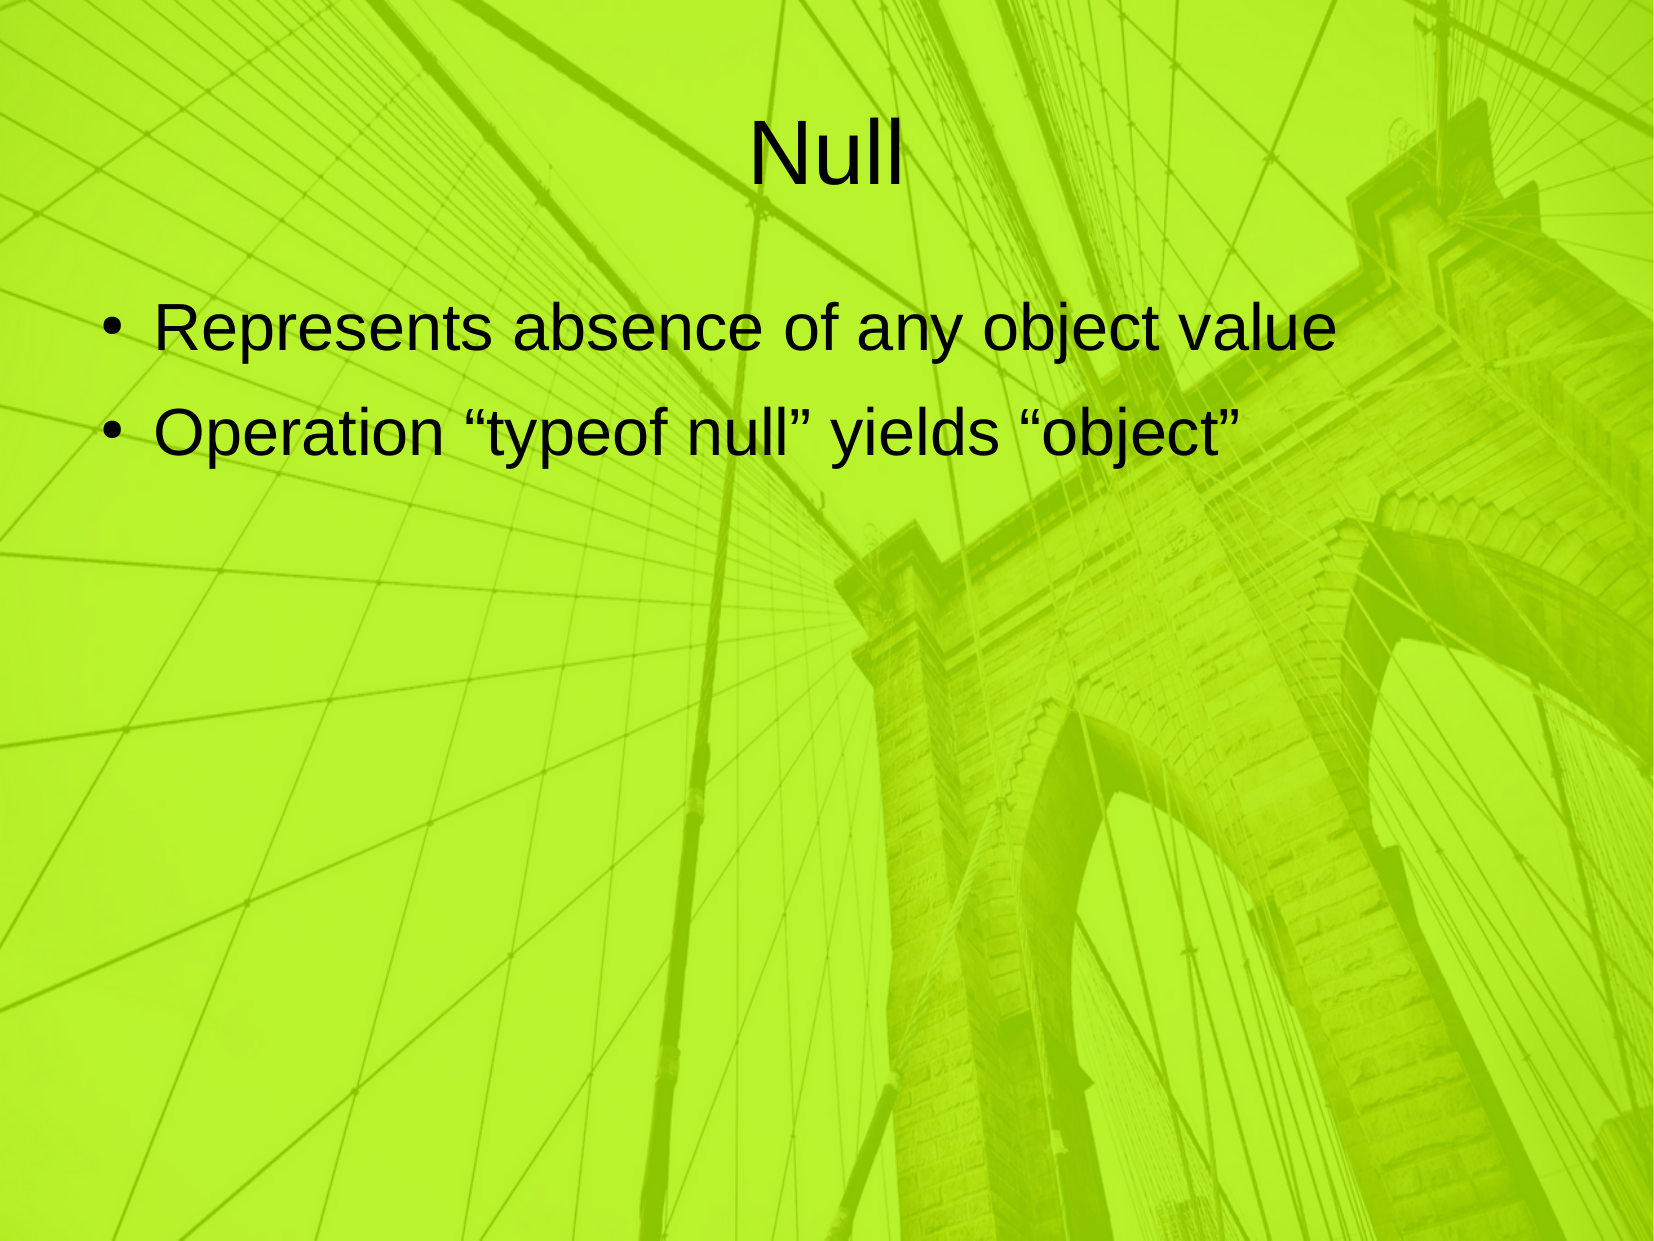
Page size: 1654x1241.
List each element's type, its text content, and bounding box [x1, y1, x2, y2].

title Null [82, 49, 1571, 257]
picture [0, 0, 1654, 1241]
list Represents absence of any object value Operation “typeof null” yields “object” [82, 290, 1571, 1010]
